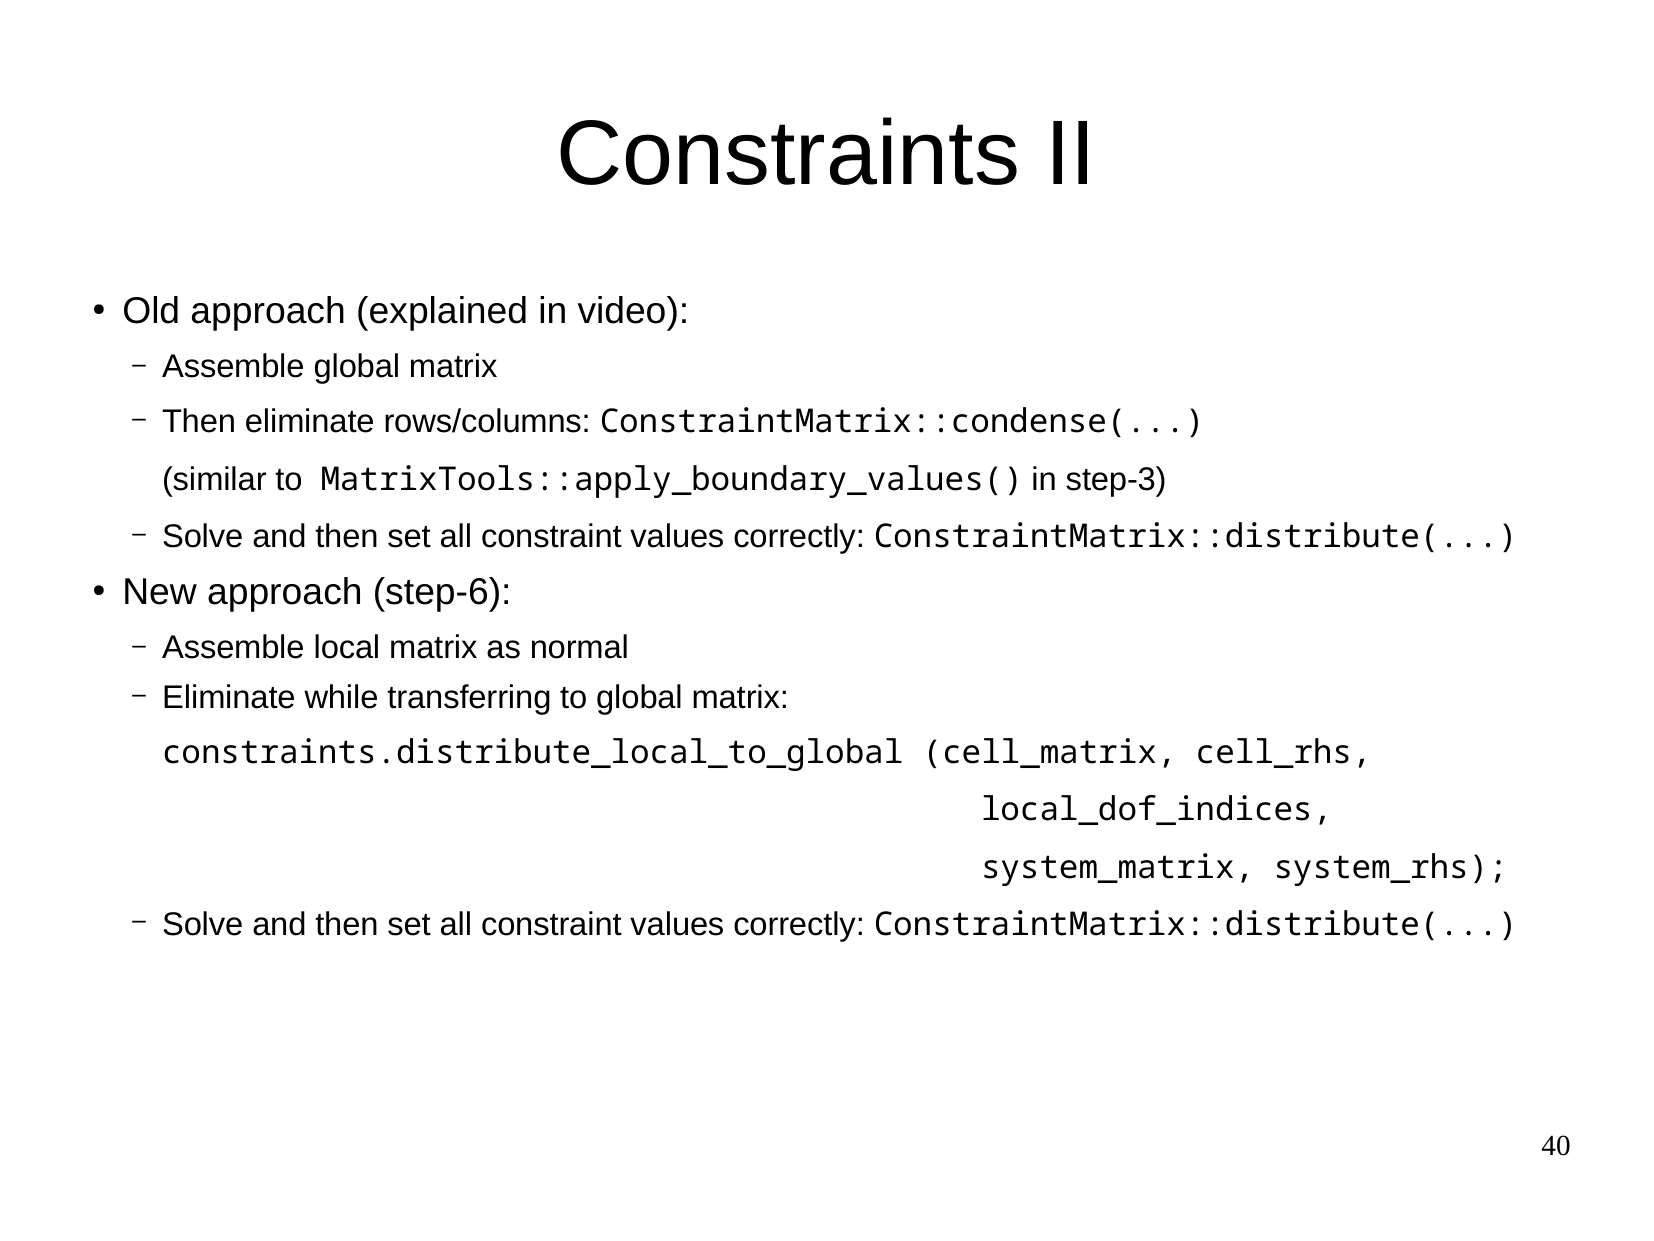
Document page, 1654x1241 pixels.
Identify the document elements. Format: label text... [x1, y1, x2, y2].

title Constraints II [82, 49, 1571, 257]
list Old approach (explained in video): Assemble global matrix Then eliminate rows/columns: ConstraintMatrix::condense(...) (similar to MatrixTools::apply_boundary_values() in step-3) Solve and then set all constraint values correctly: ConstraintMatrix::distribute(...) New approach (step-6): Assemble local matrix as normal Eliminate while transferring to global matrix: constraints.distribute_local_to_global (cell_matrix, cell_rhs, local_dof_indices, system_matrix, system_rhs); Solve and then set all constraint values correctly: ConstraintMatrix::distribute(...) [82, 290, 1538, 1010]
